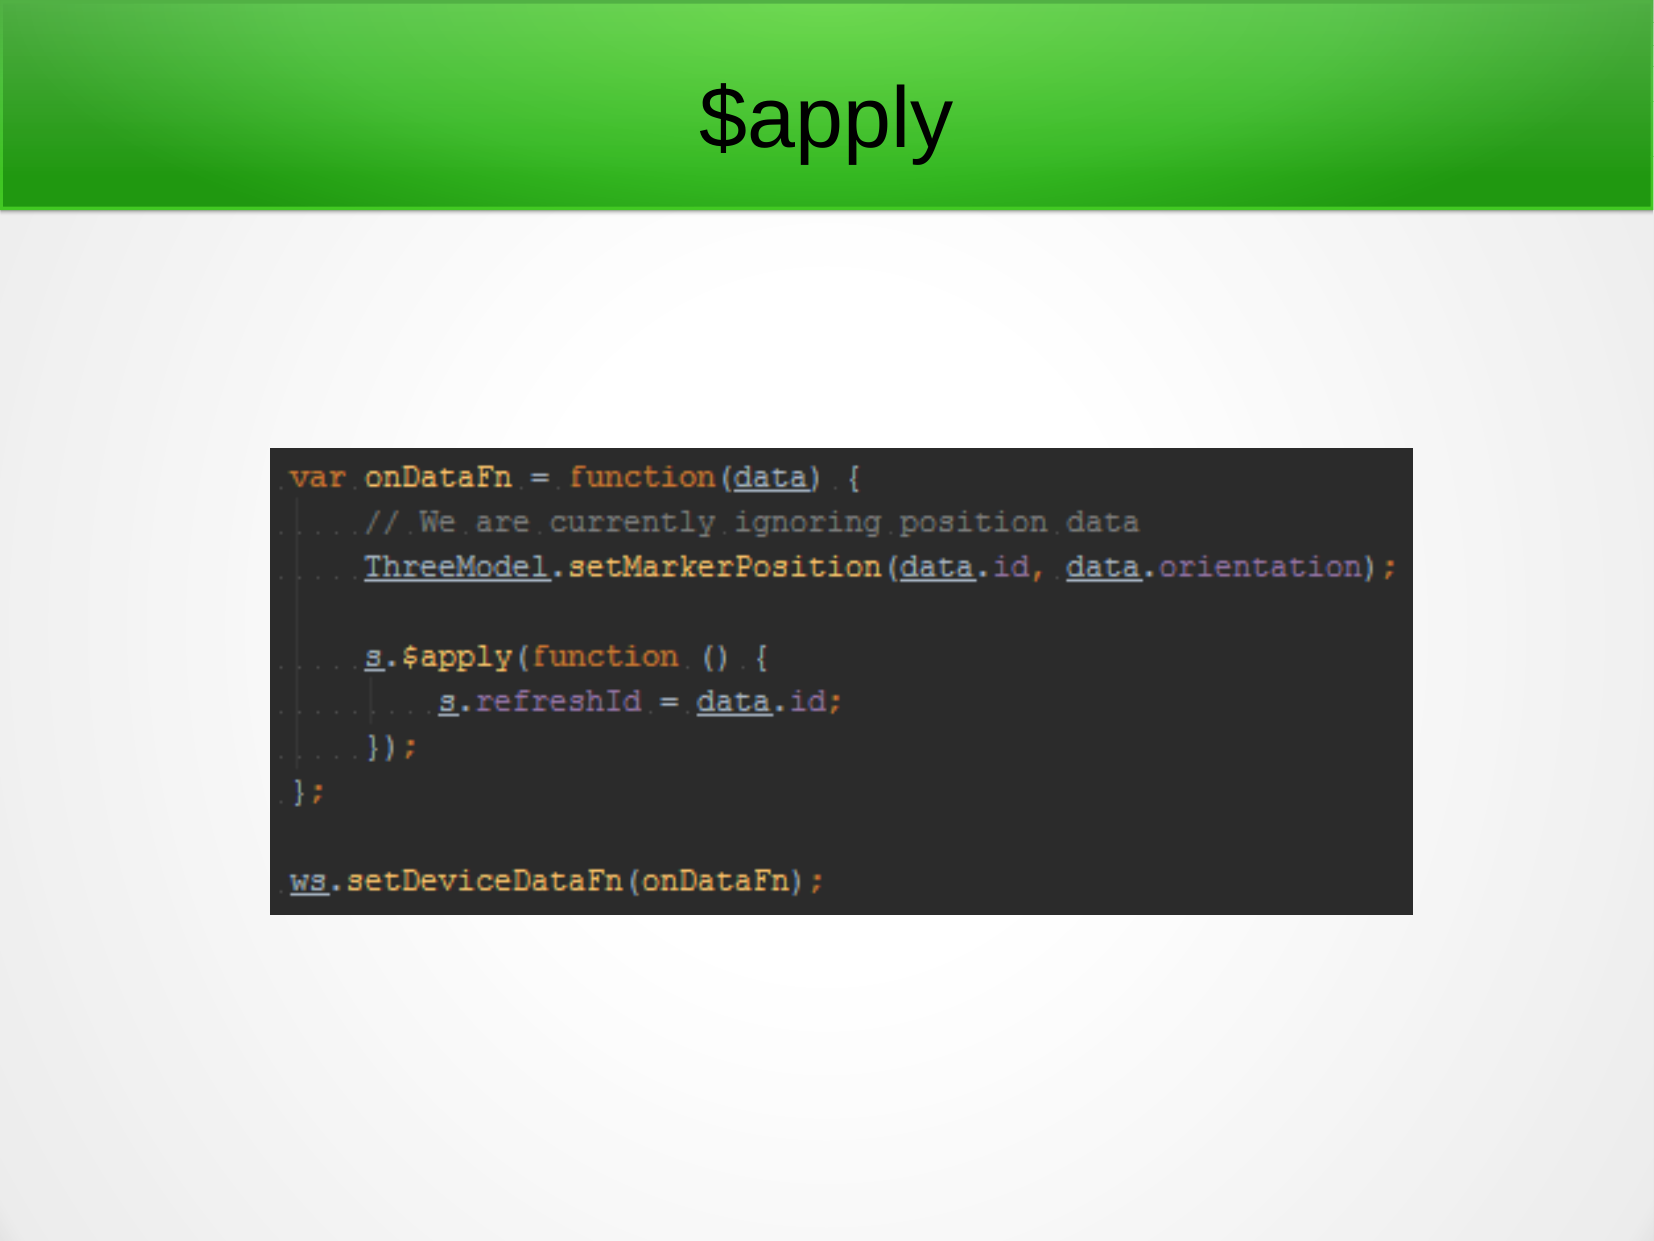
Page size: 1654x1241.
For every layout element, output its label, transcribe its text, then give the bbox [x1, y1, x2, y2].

title $apply [82, 47, 1571, 189]
picture [270, 448, 1413, 916]
